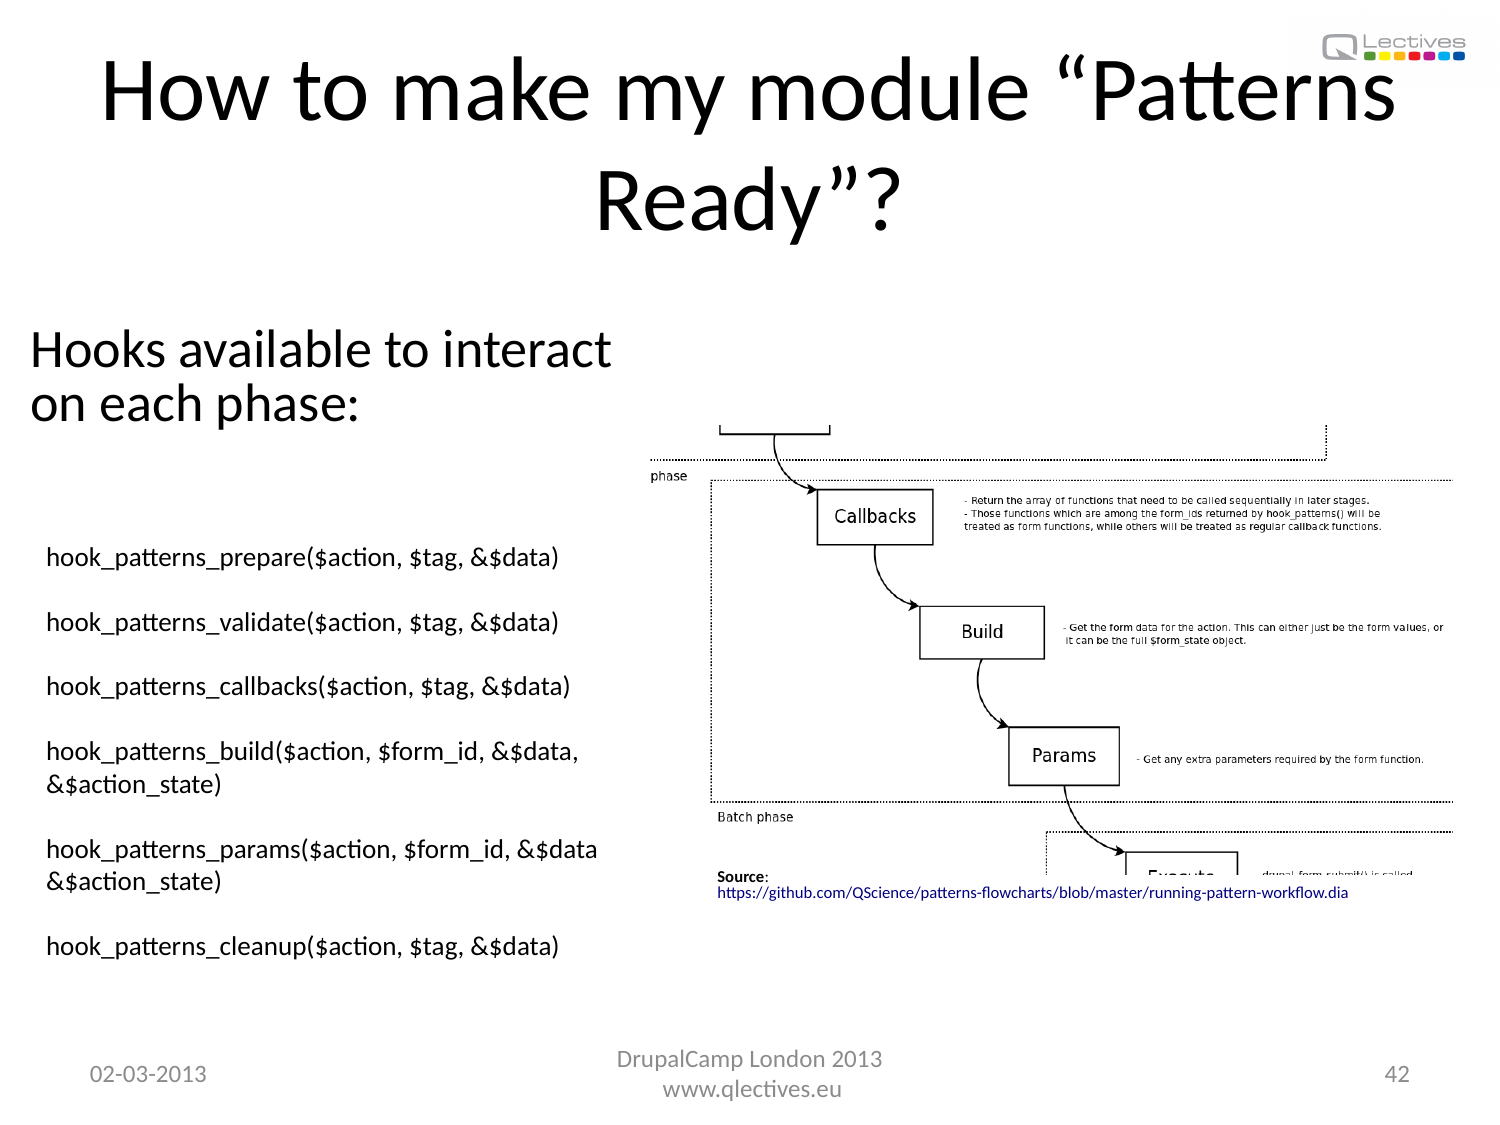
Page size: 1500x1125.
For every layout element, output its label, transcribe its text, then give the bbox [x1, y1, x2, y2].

picture [1288, 9, 1500, 90]
text_box Hooks available to interact on each phase: [15, 318, 792, 460]
text_box <number> [1074, 1042, 1425, 1103]
text_box How to make my module “Patterns Ready”? [75, 45, 1425, 233]
text_box DrupalCamp London 2013 www.qlectives.eu [512, 1042, 988, 1103]
text_box Source: https://github.com/QScience/patterns-flowcharts/blob/master/running-pattern-workflow.dia [702, 862, 1500, 917]
text_box hook_patterns_prepare($action, $tag, &$data) hook_patterns_validate($action, $tag, &$data) hook_patterns_callbacks($action, $tag, &$data) hook_patterns_build($action, $form_id, &$data, &$action_state) hook_patterns_params($action, $form_id, &$data &$action_state) hook_patterns_cleanup($action, $tag, &$data) [31, 531, 709, 839]
text_box 02-03-2013 [74, 1042, 425, 1103]
picture [649, 425, 1453, 875]
